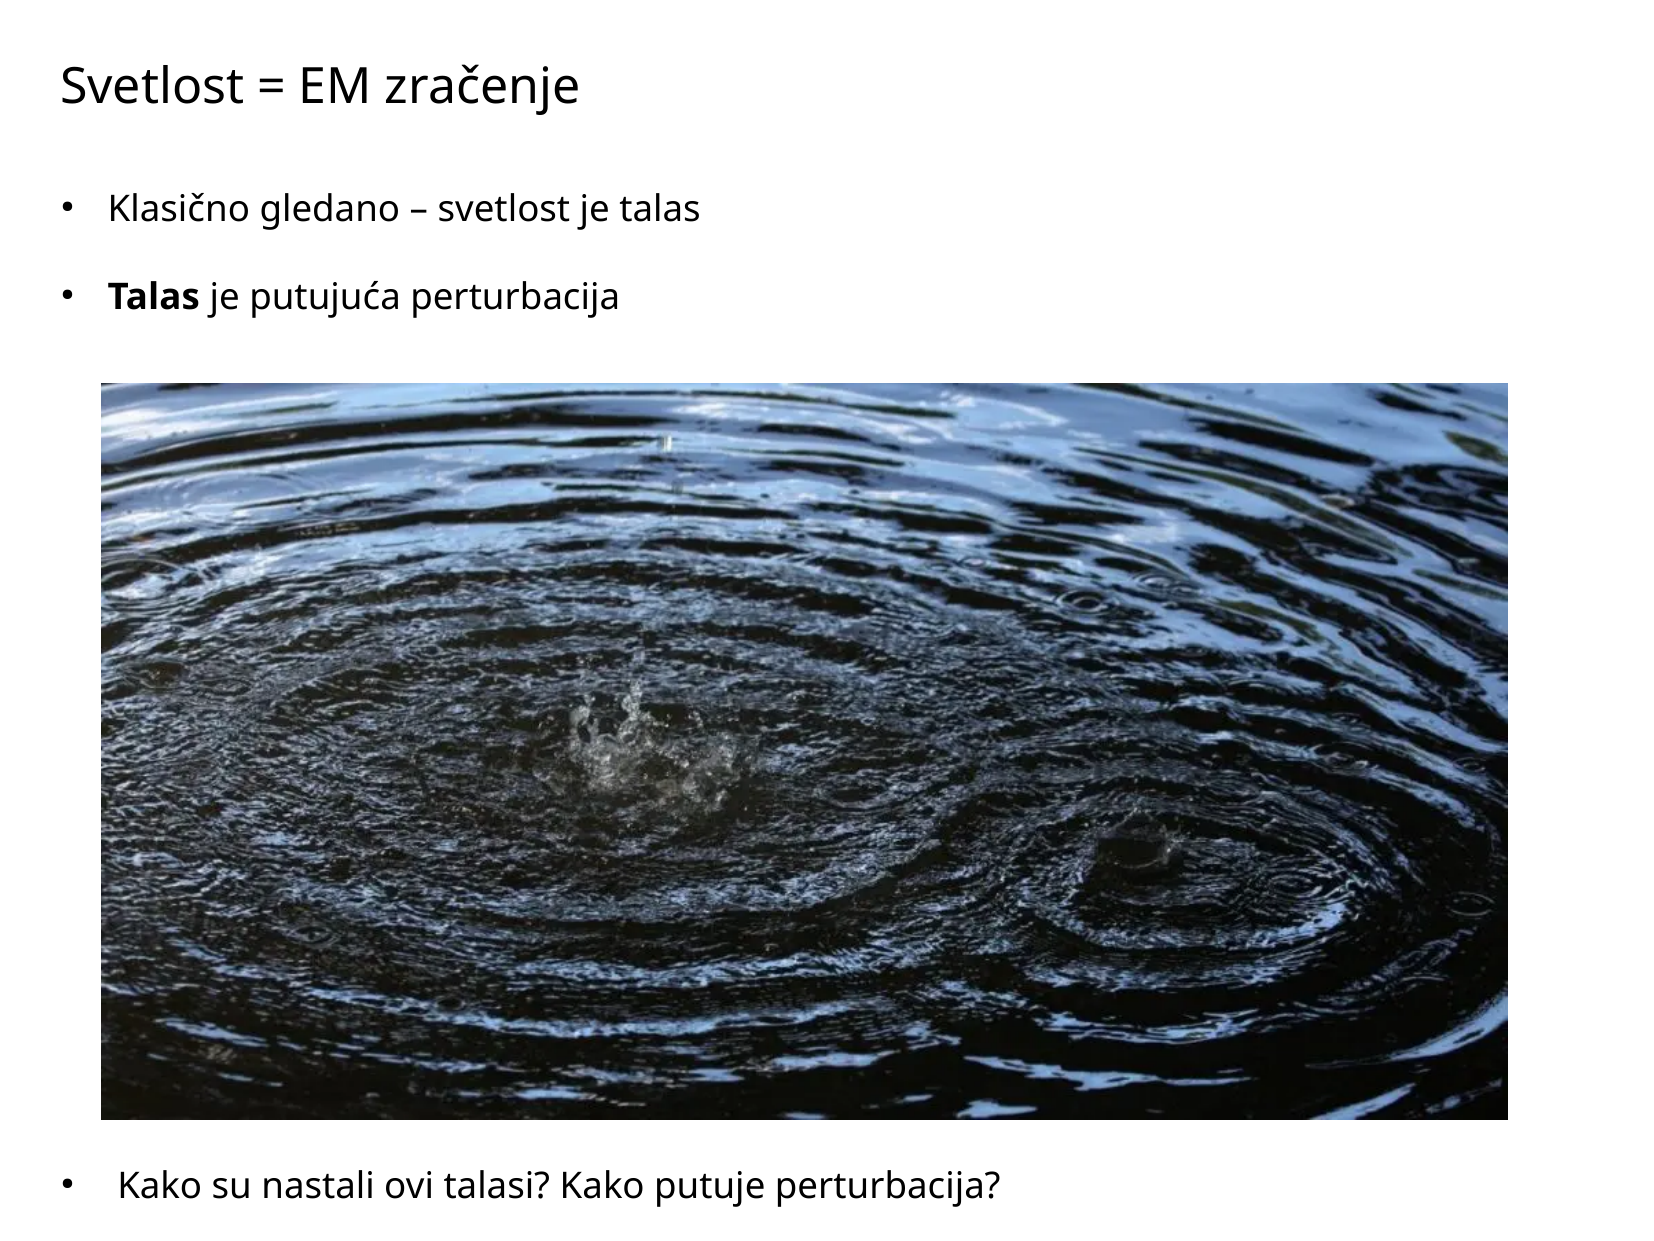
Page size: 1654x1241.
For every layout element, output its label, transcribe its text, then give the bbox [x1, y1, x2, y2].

picture [101, 383, 1508, 1120]
list Klasično gledano – svetlost je talas Talas je putujuća perturbacija Kako su nastali ovi talasi? Kako putuje perturbacija? [45, 182, 1635, 1212]
title Svetlost = EM zračenje [59, 17, 1648, 150]
